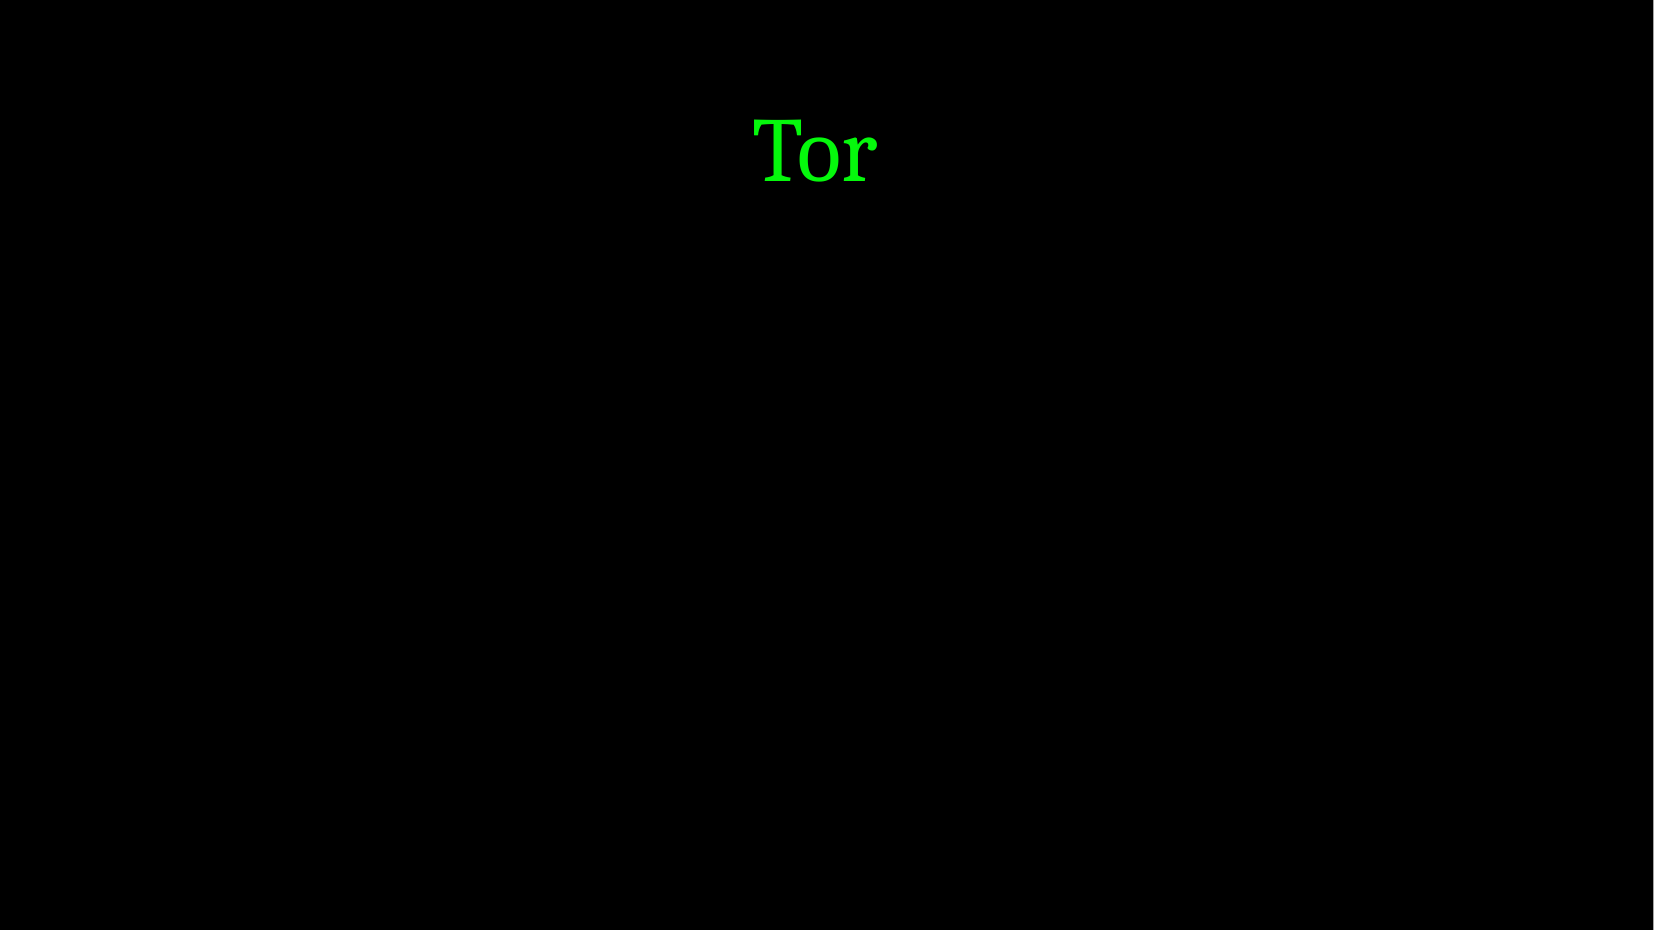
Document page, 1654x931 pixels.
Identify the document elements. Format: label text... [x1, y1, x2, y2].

title Tor [59, 37, 1571, 266]
